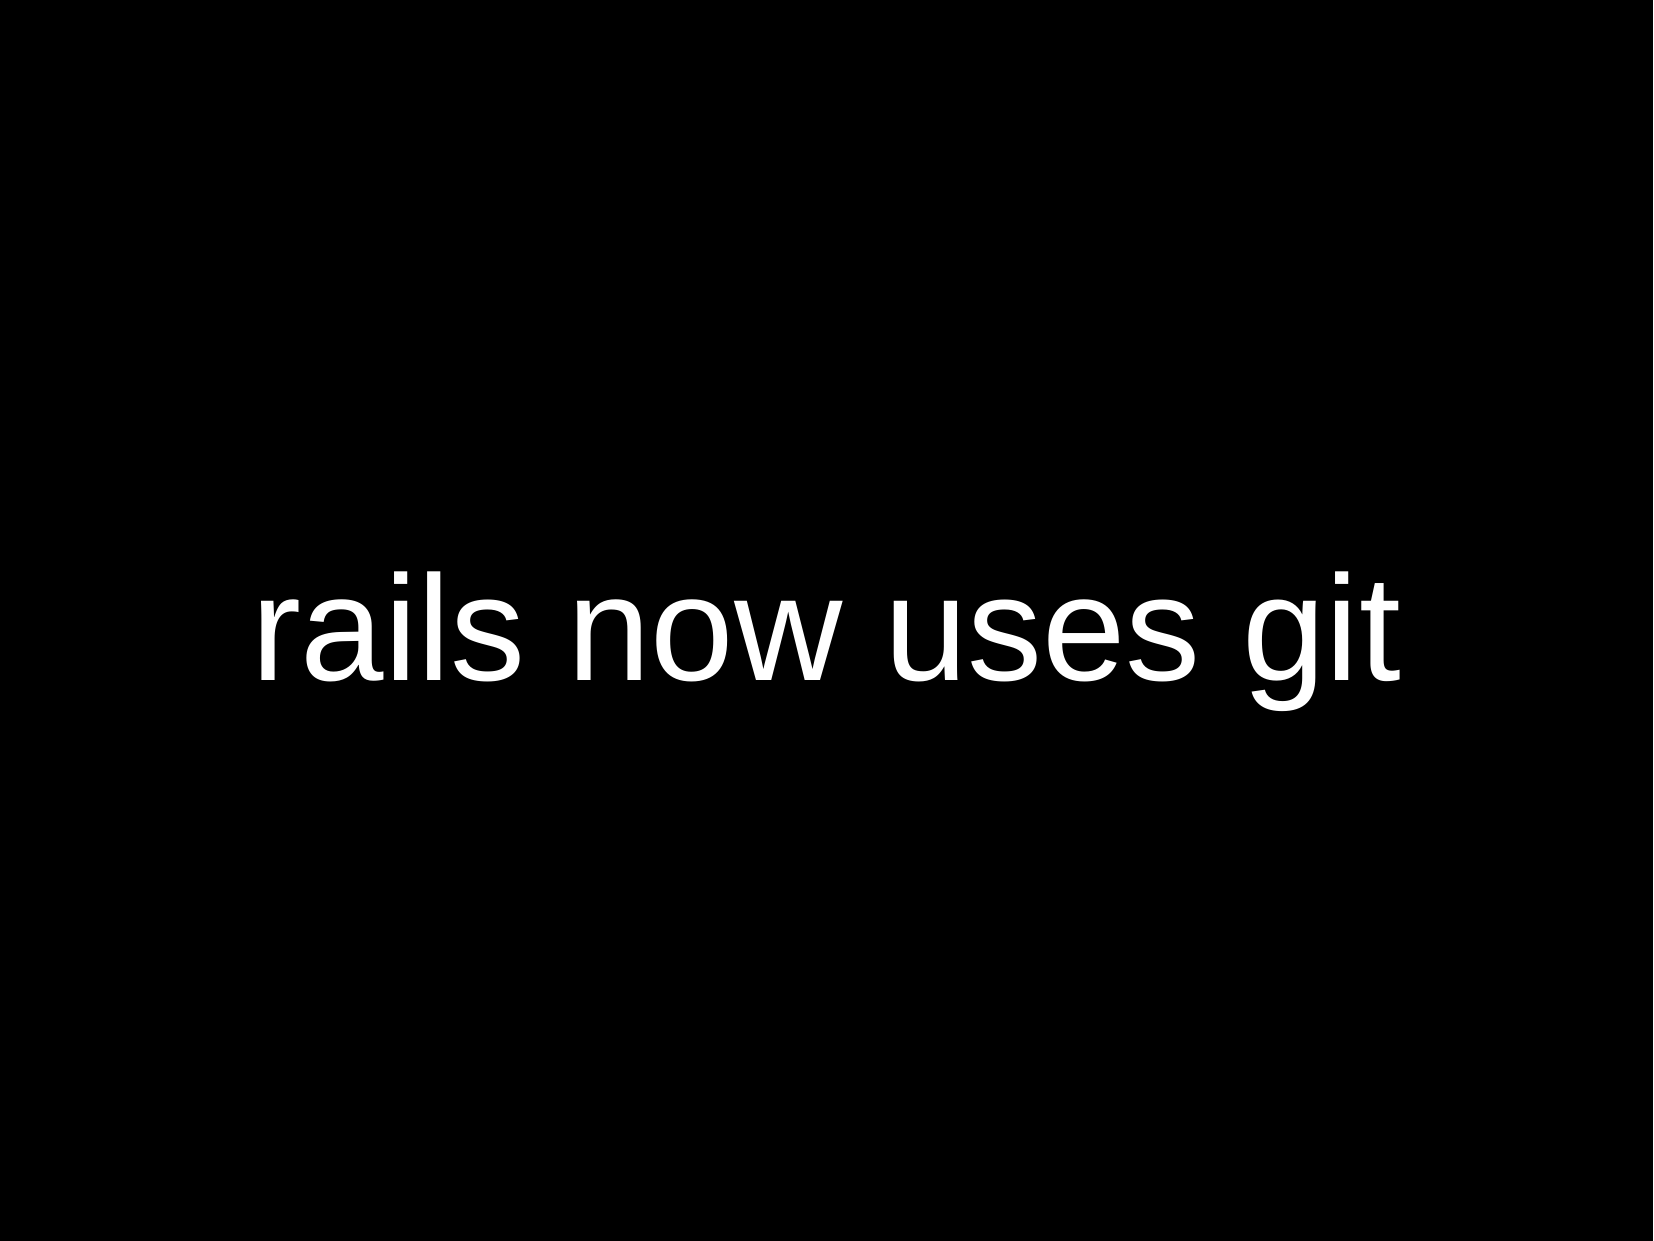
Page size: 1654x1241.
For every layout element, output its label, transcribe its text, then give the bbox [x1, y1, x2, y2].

title rails now uses git [82, 56, 1571, 1201]
